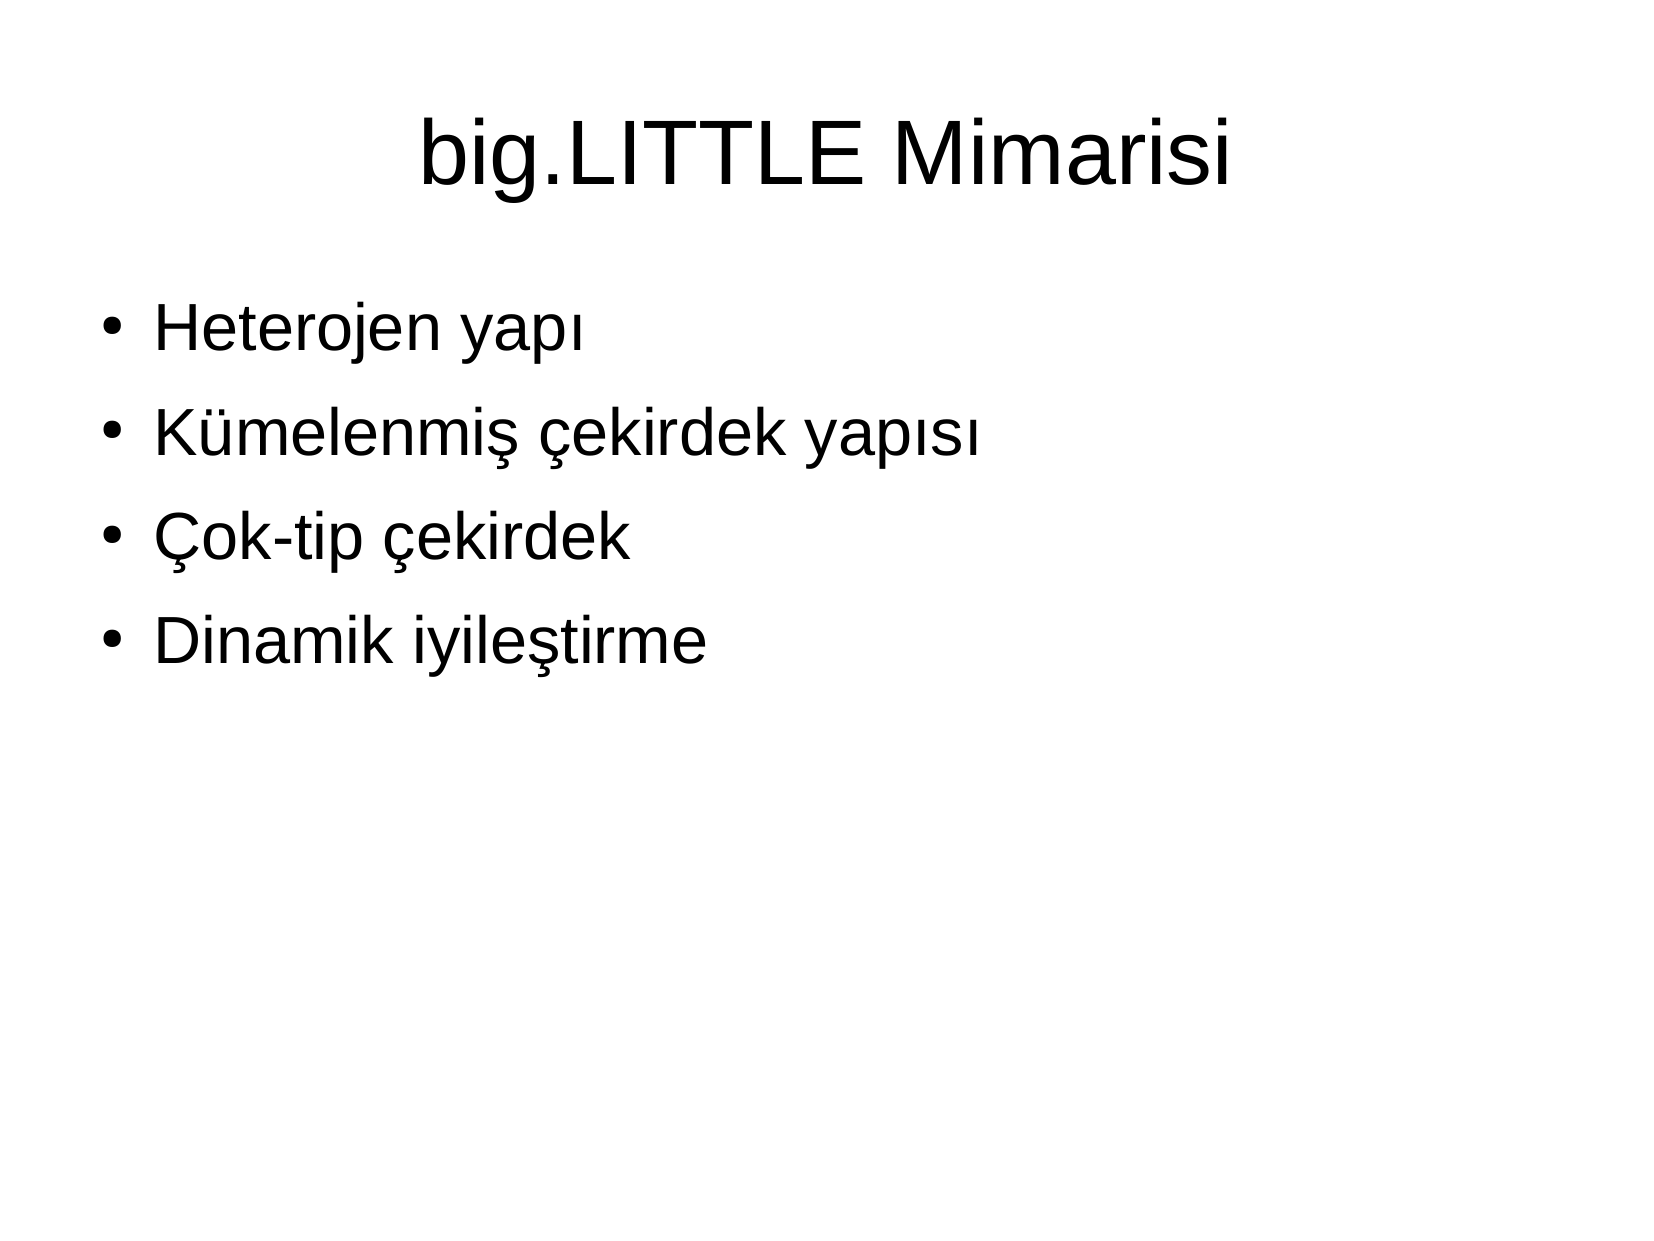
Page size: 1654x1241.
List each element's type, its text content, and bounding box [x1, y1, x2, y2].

title big.LITTLE Mimarisi [82, 49, 1571, 257]
list Heterojen yapı Kümelenmiş çekirdek yapısı Çok-tip çekirdek Dinamik iyileştirme [82, 290, 1571, 1010]
